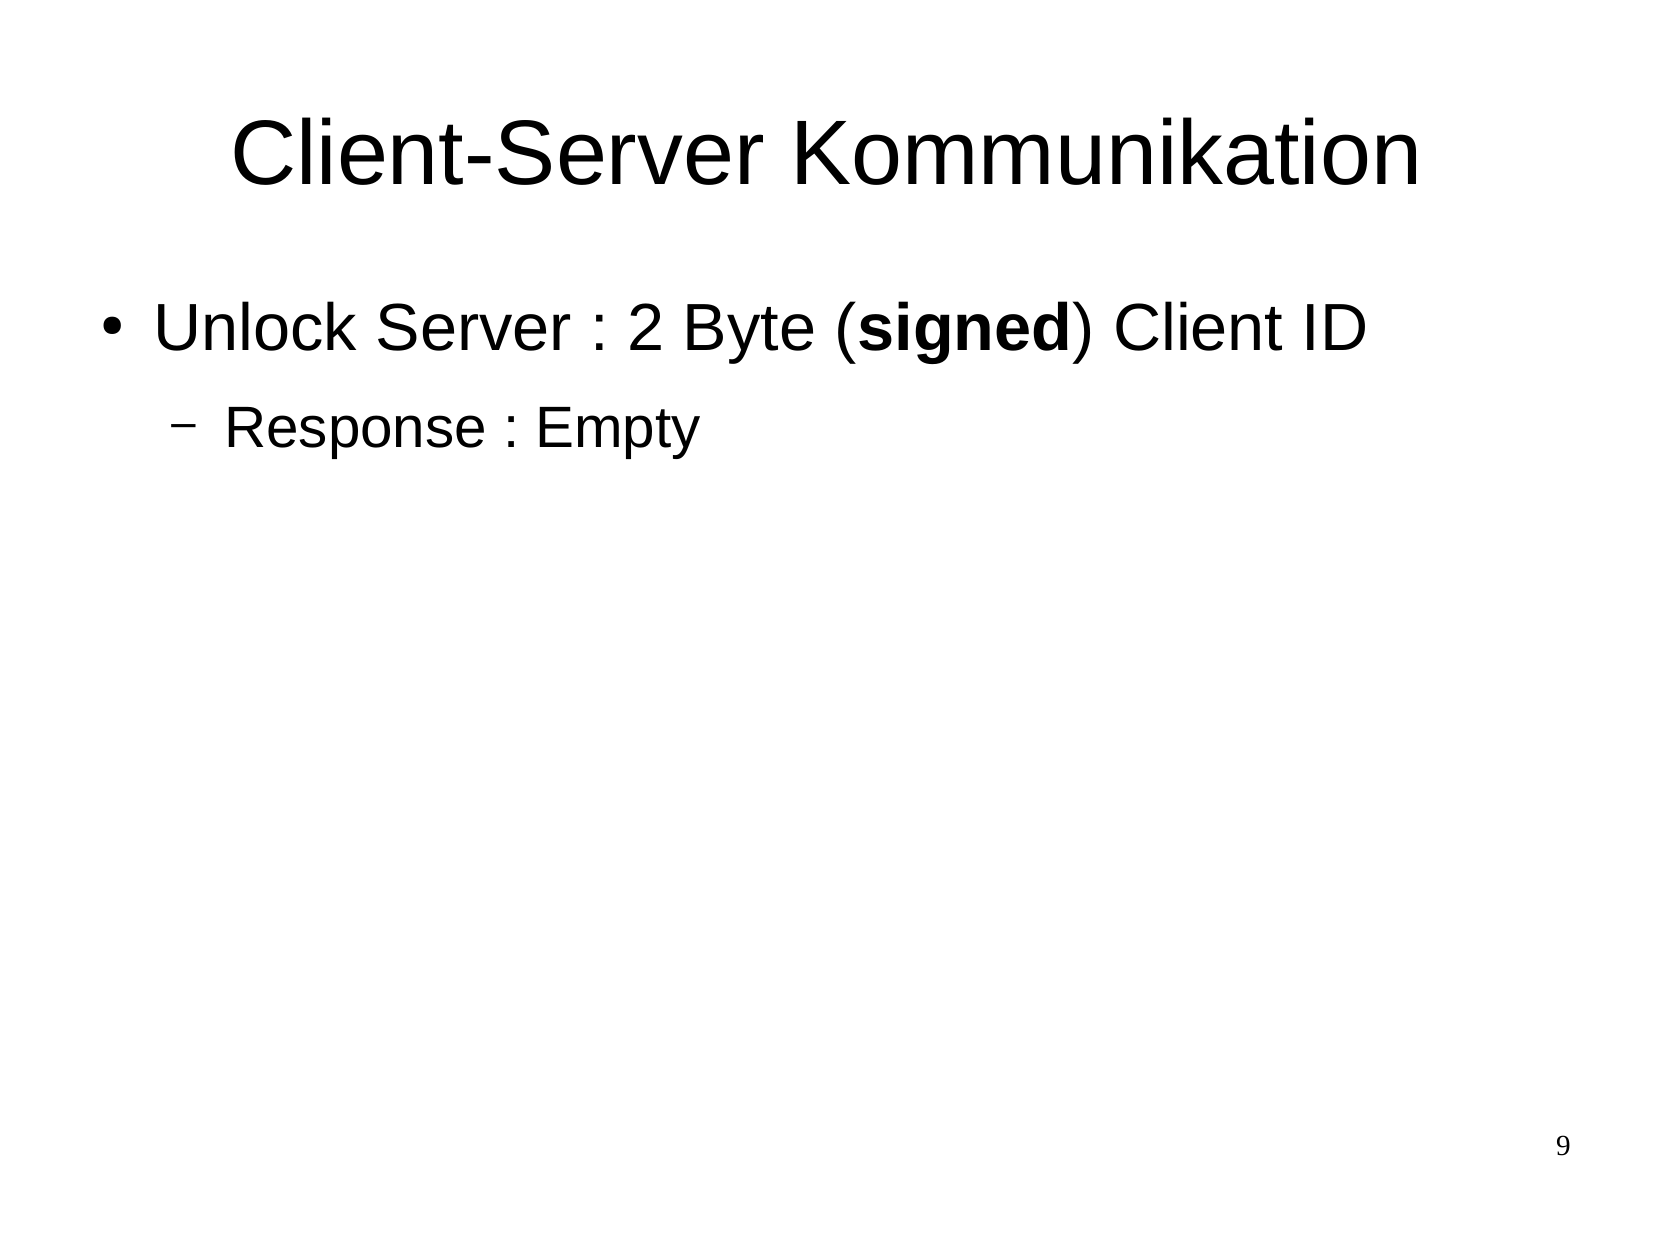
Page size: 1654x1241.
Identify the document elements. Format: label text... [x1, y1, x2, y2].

title Client-Server Kommunikation [82, 49, 1571, 257]
list Unlock Server : 2 Byte (signed) Client ID Response : Empty [82, 290, 1571, 1235]
